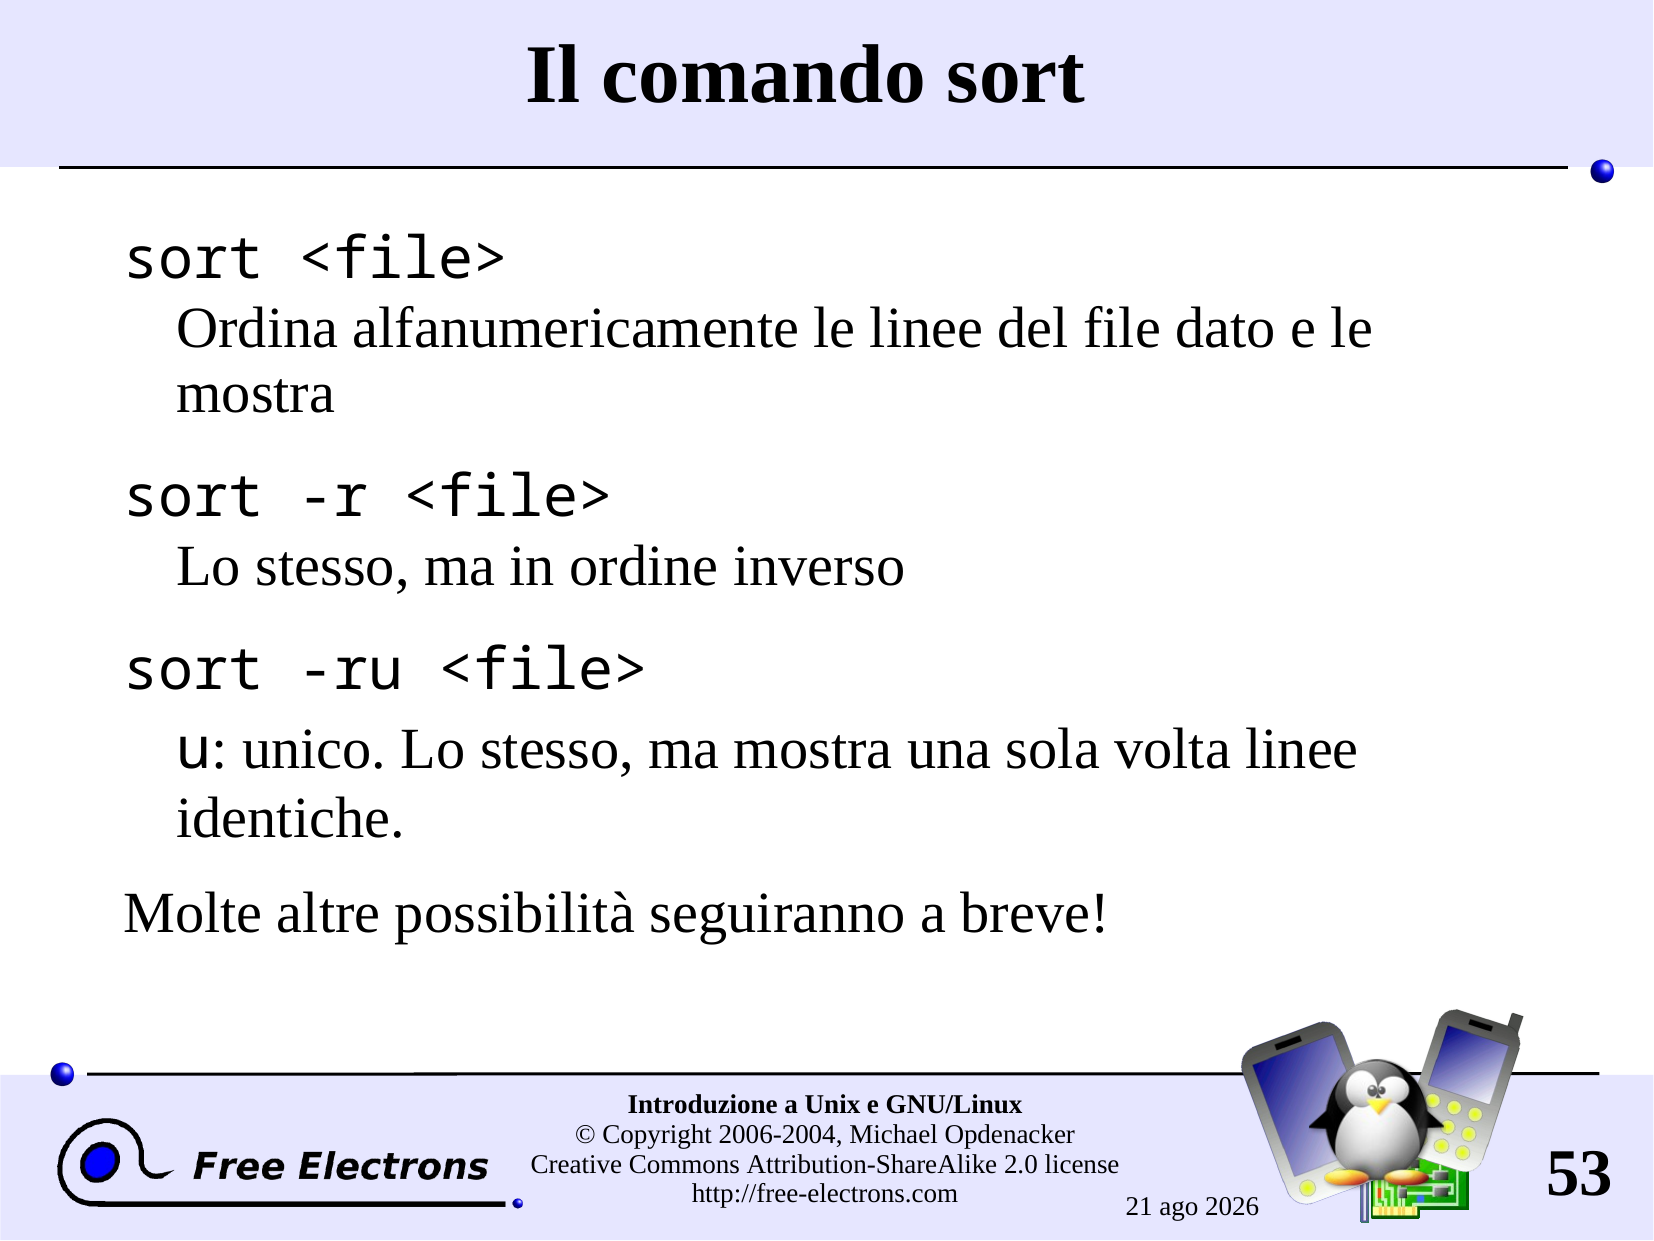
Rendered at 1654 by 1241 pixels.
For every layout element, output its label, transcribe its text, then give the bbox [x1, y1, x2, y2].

picture [50, 1107, 527, 1216]
title Il comando sort [60, 20, 1551, 130]
list sort <file> Ordina alfanumericamente le linee del file dato e le mostra sort -r <file> Lo stesso, ma in ordine inverso sort -ru <file> u: unico. Lo stesso, ma mostra una sola volta linee identiche. Molte altre possibilità seguiranno a breve! [105, 216, 1518, 1066]
picture [1231, 1007, 1538, 1241]
